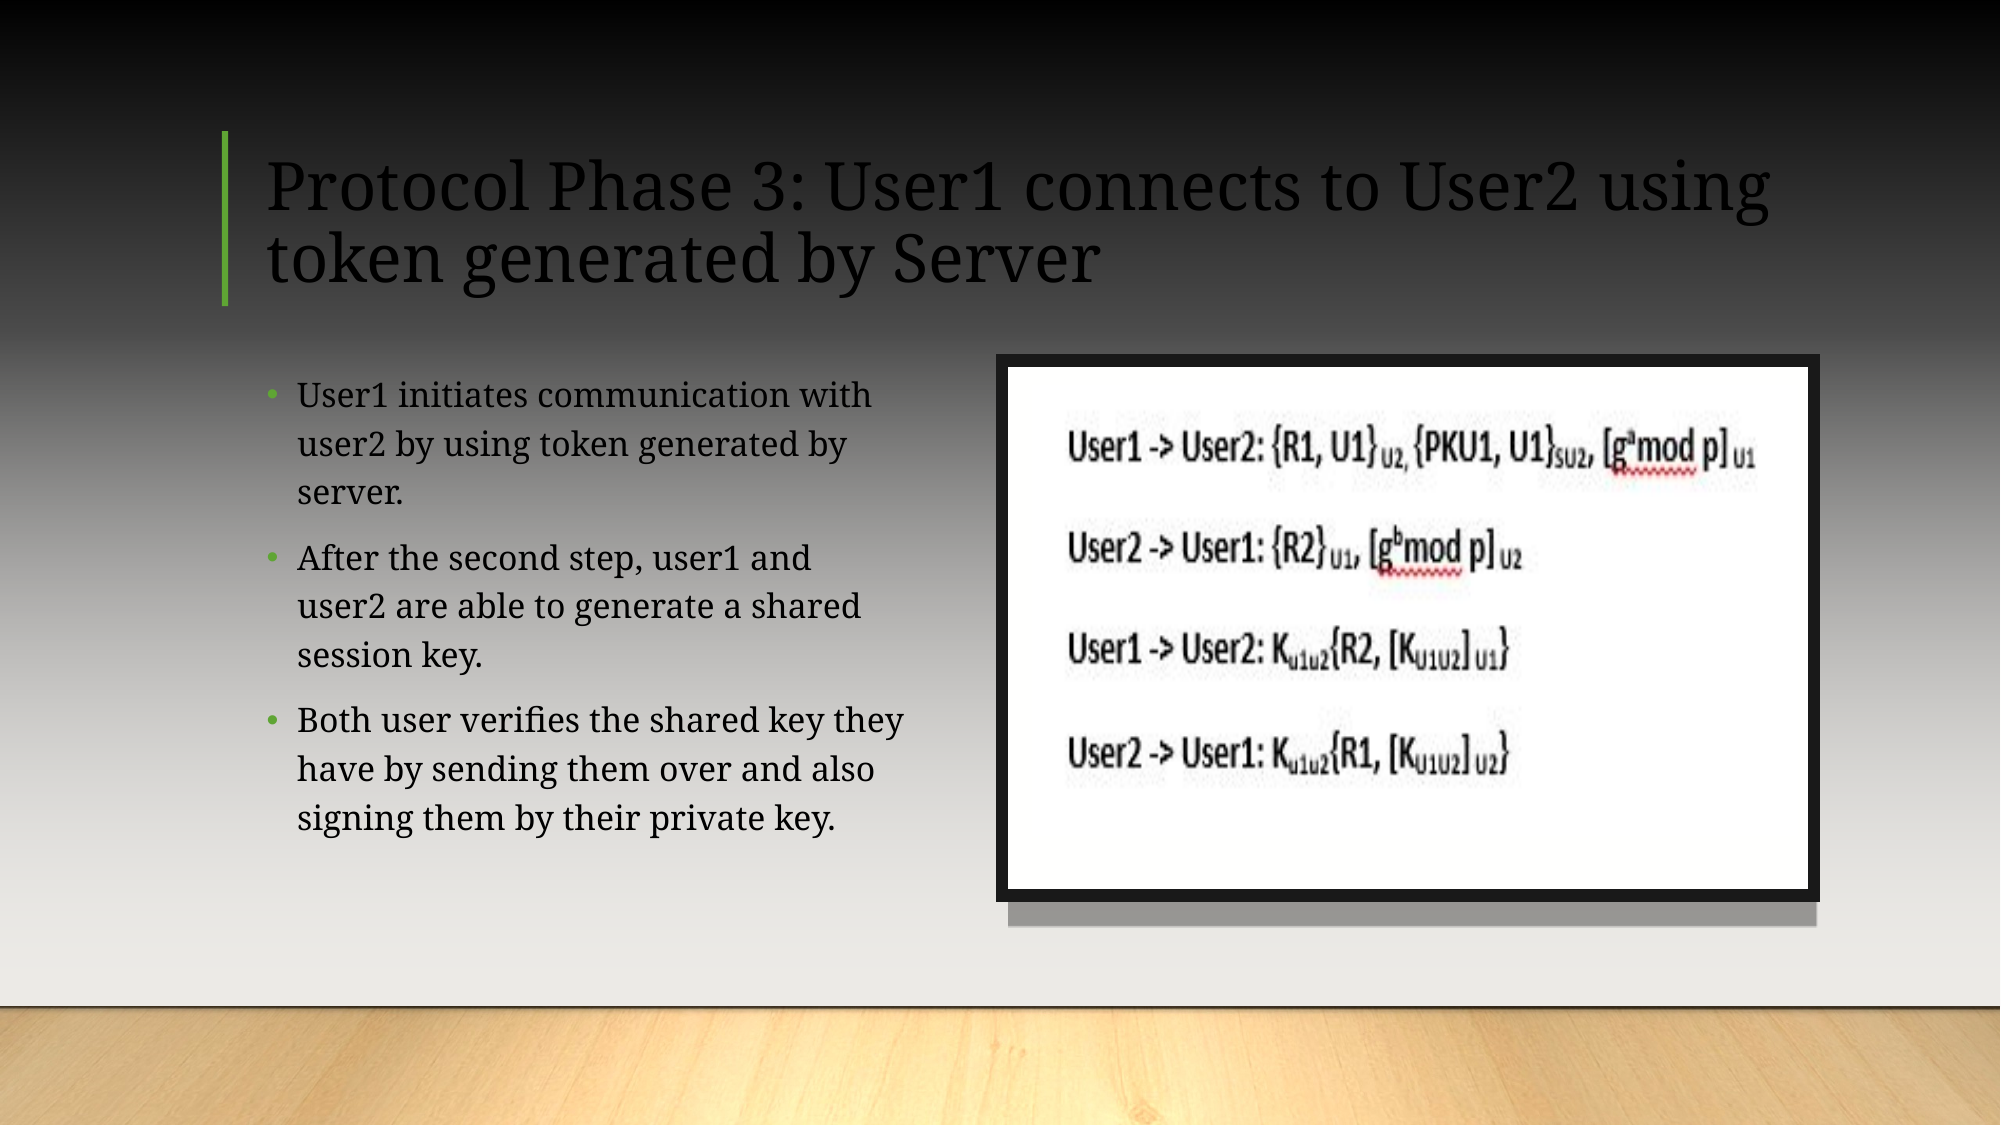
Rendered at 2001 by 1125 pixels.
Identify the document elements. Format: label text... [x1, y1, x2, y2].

text_box [1002, 358, 1814, 897]
list User1 initiates communication with user2 by using token generated by server. After the second step, user1 and user2 are able to generate a shared session key. Both user verifies the shared key they have by sending them over and also signing them by their private key. [251, 358, 921, 897]
picture [0, 1006, 2000, 1125]
title Protocol Phase 3: User1 connects to User2 using token generated by Server [251, 131, 1814, 305]
picture [1032, 385, 1798, 836]
